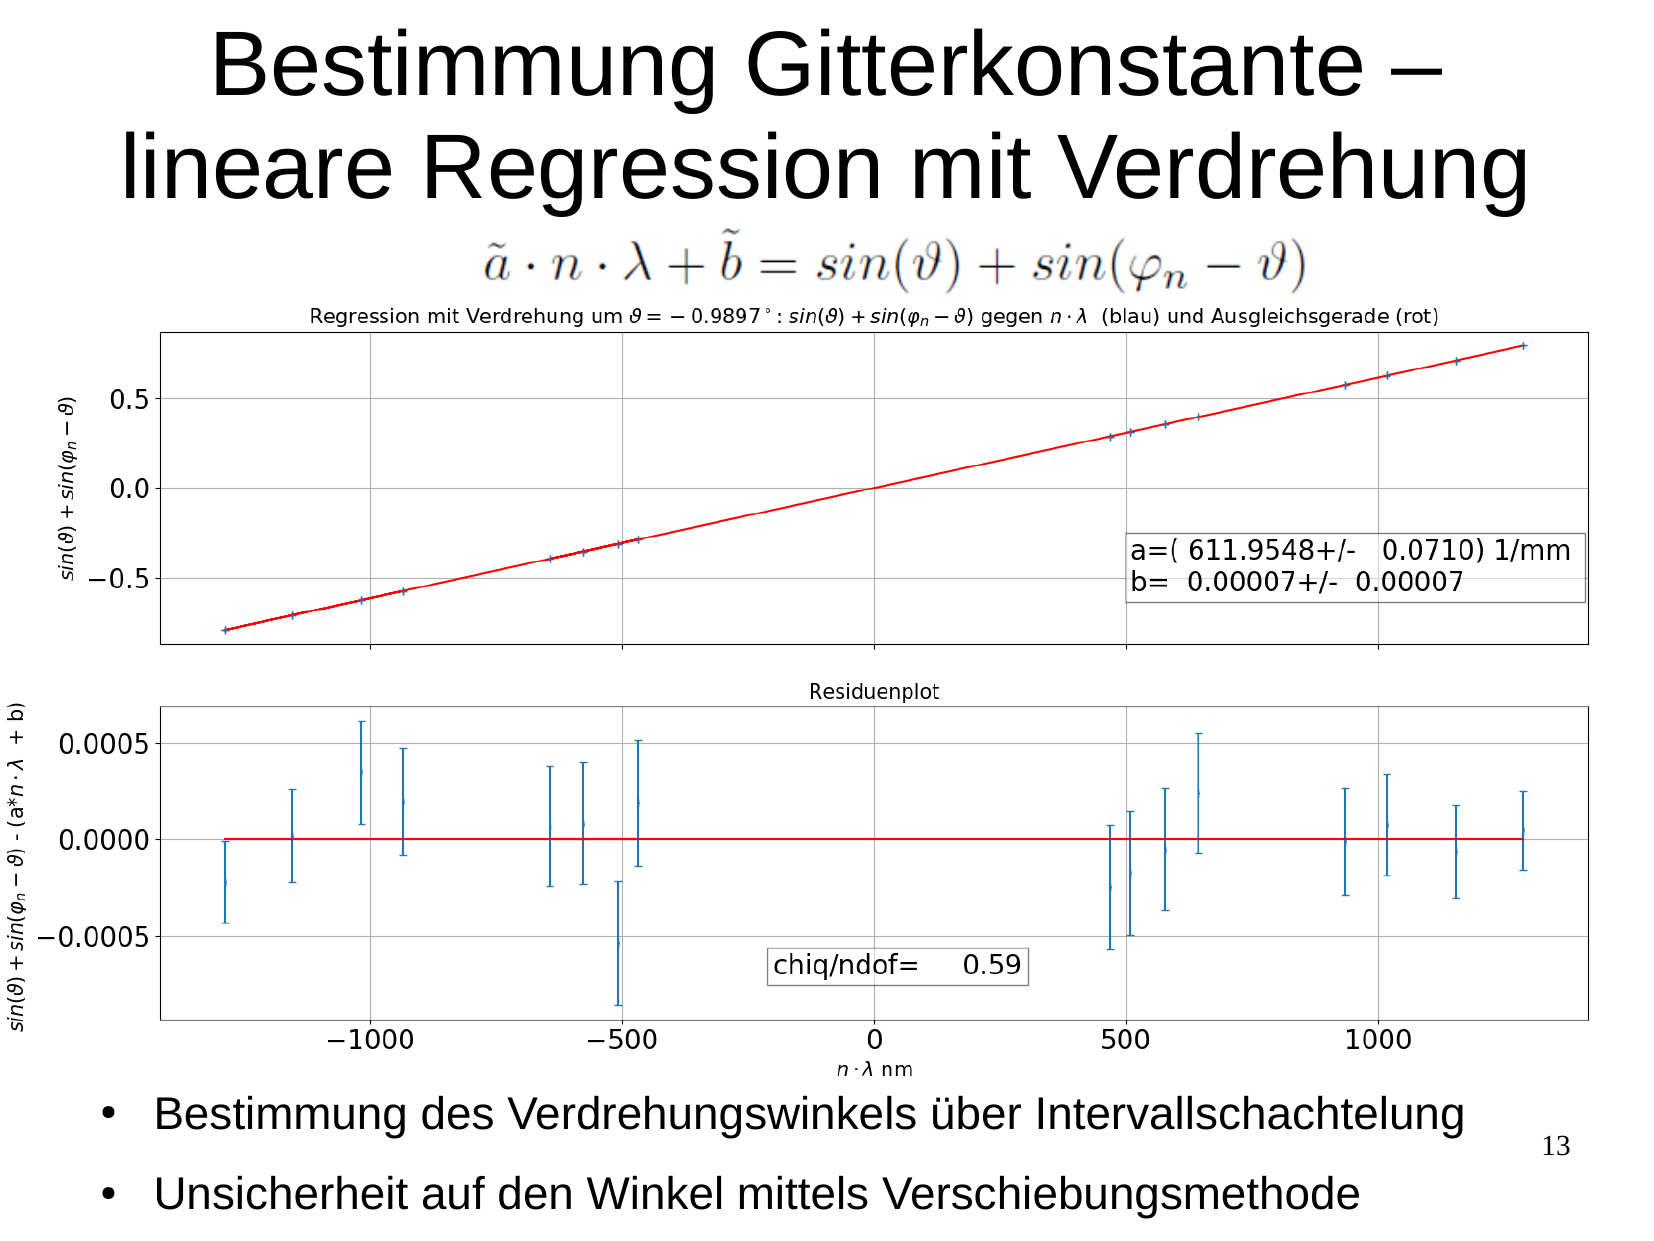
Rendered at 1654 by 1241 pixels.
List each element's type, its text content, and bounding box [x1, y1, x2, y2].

title Bestimmung Gitterkonstante – lineare Regression mit Verdrehung [82, 11, 1571, 219]
picture [0, 217, 1654, 1117]
list Bestimmung des Verdrehungswinkels über Intervallschachtelung Unsicherheit auf den Winkel mittels Verschiebungsmethode [82, 1087, 1571, 1241]
